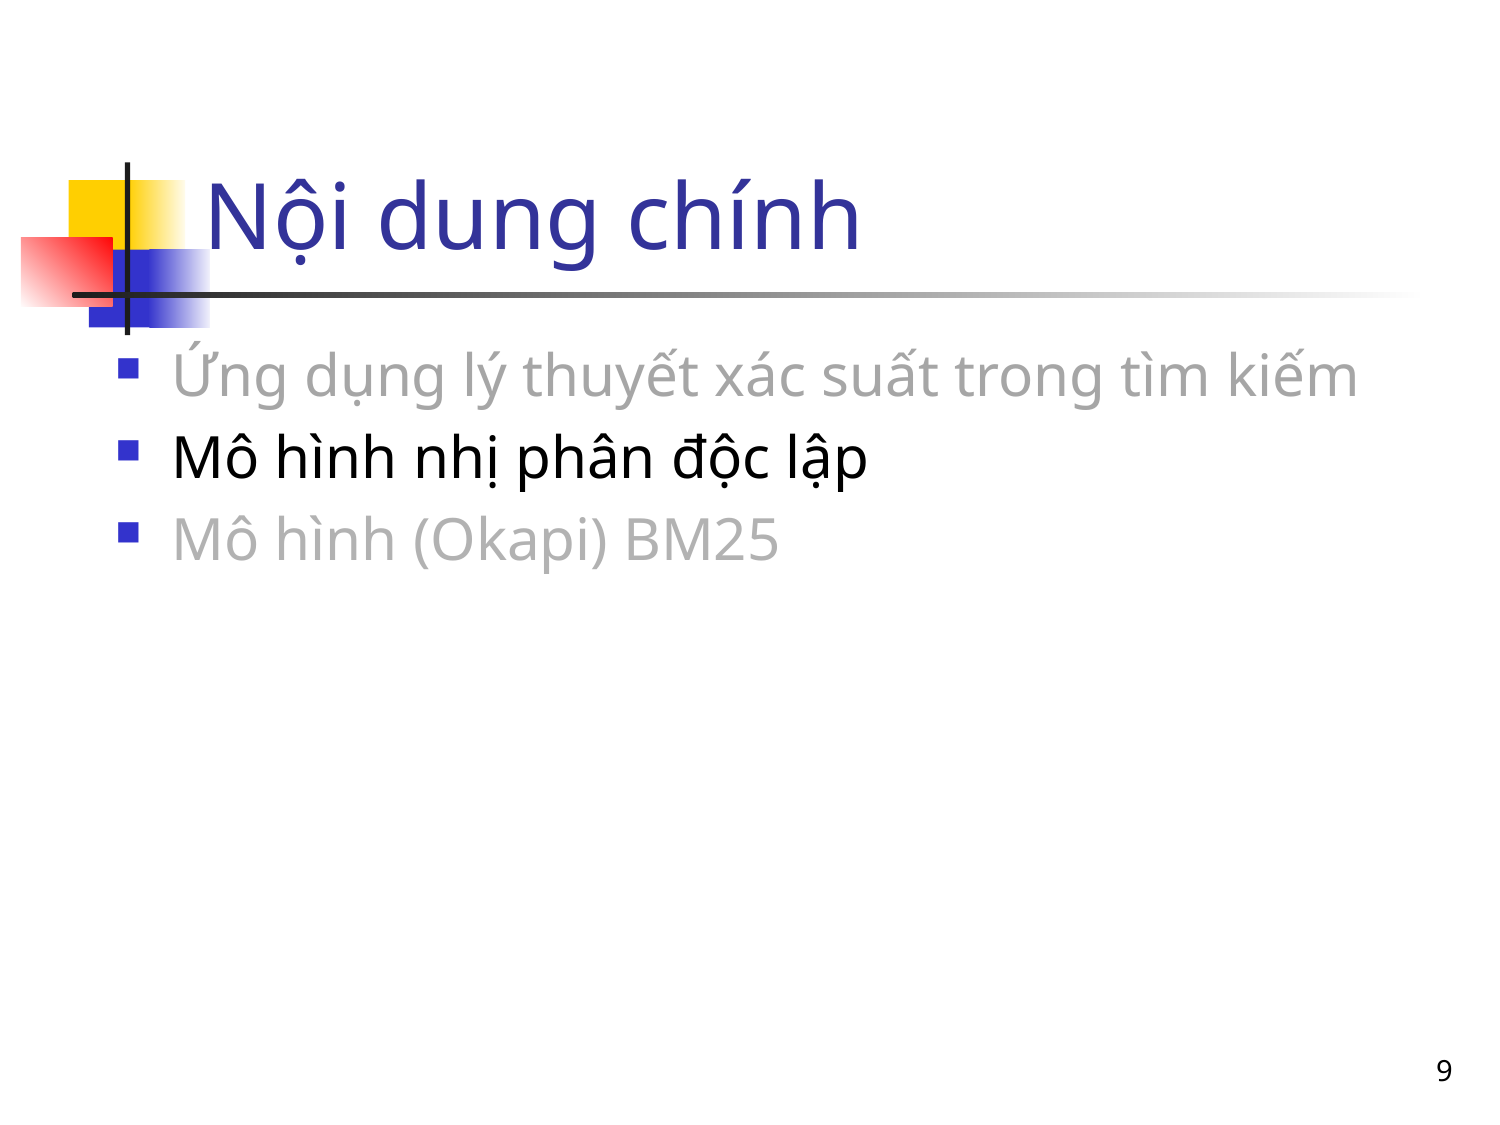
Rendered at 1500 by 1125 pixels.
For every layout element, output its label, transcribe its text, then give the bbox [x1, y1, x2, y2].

list Ứng dụng lý thuyết xác suất trong tìm kiếm Mô hình nhị phân độc lập Mô hình (Okapi) BM25 [100, 331, 1469, 1006]
slide_number <number> [1155, 1024, 1468, 1100]
title Nội dung chính [188, 35, 1468, 275]
